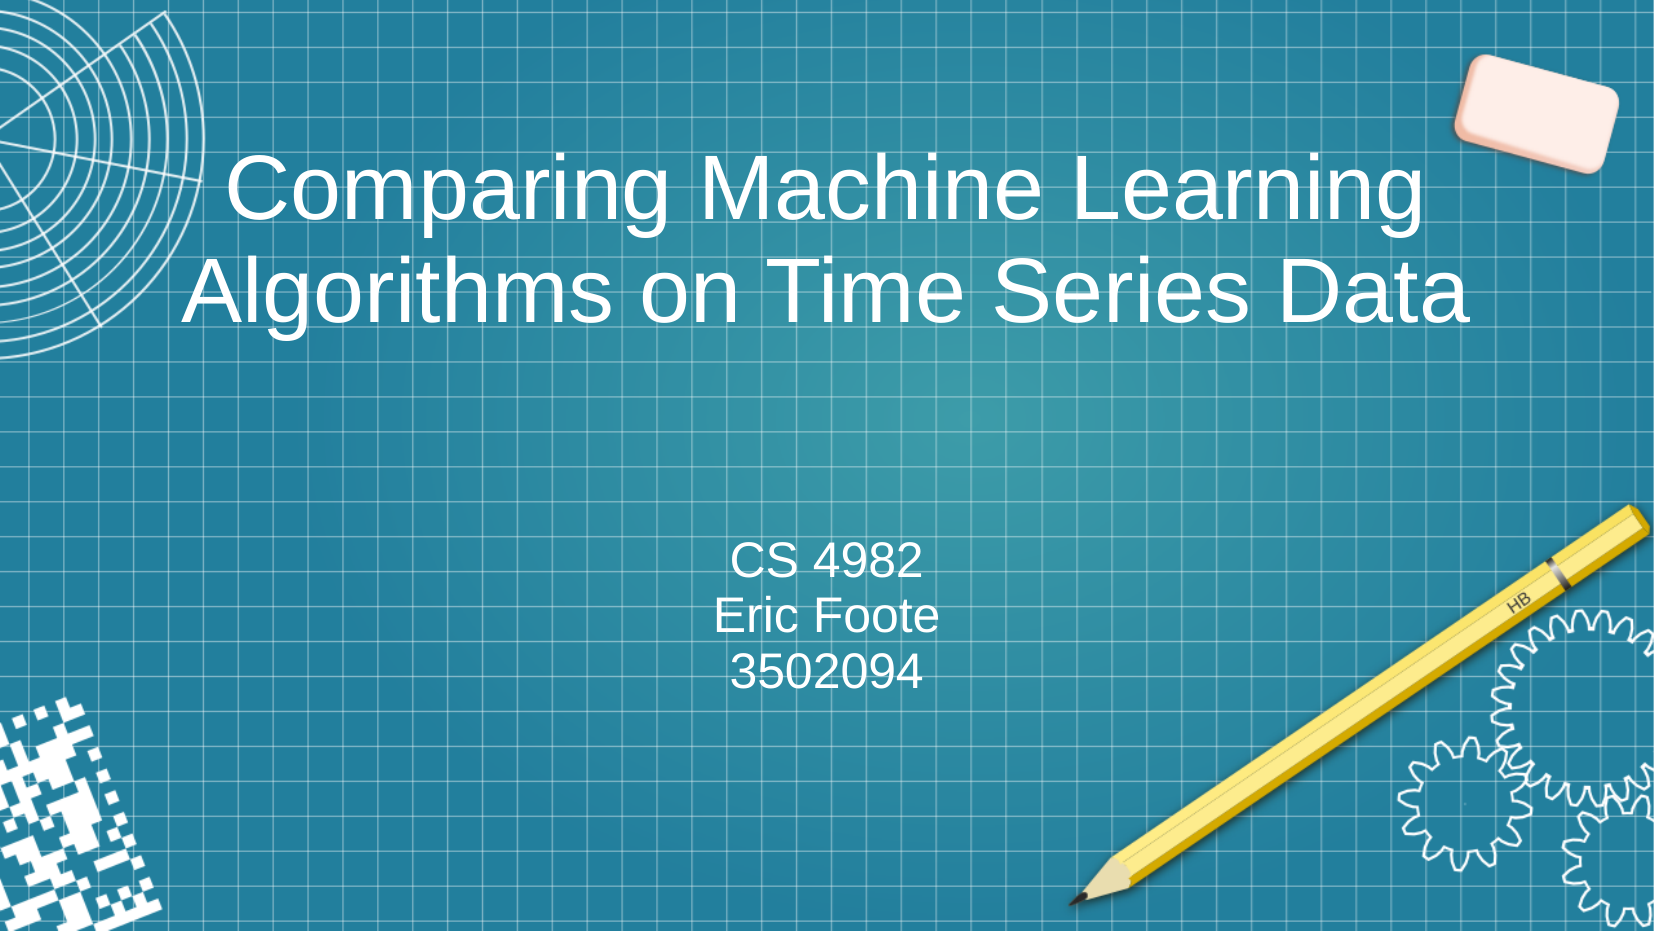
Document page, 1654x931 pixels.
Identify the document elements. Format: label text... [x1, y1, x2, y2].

picture [0, 0, 1654, 931]
title Comparing Machine Learning Algorithms on Time Series Data [82, 132, 1571, 346]
subtitle CS 4982 Eric Foote 3502094 [82, 389, 1571, 842]
